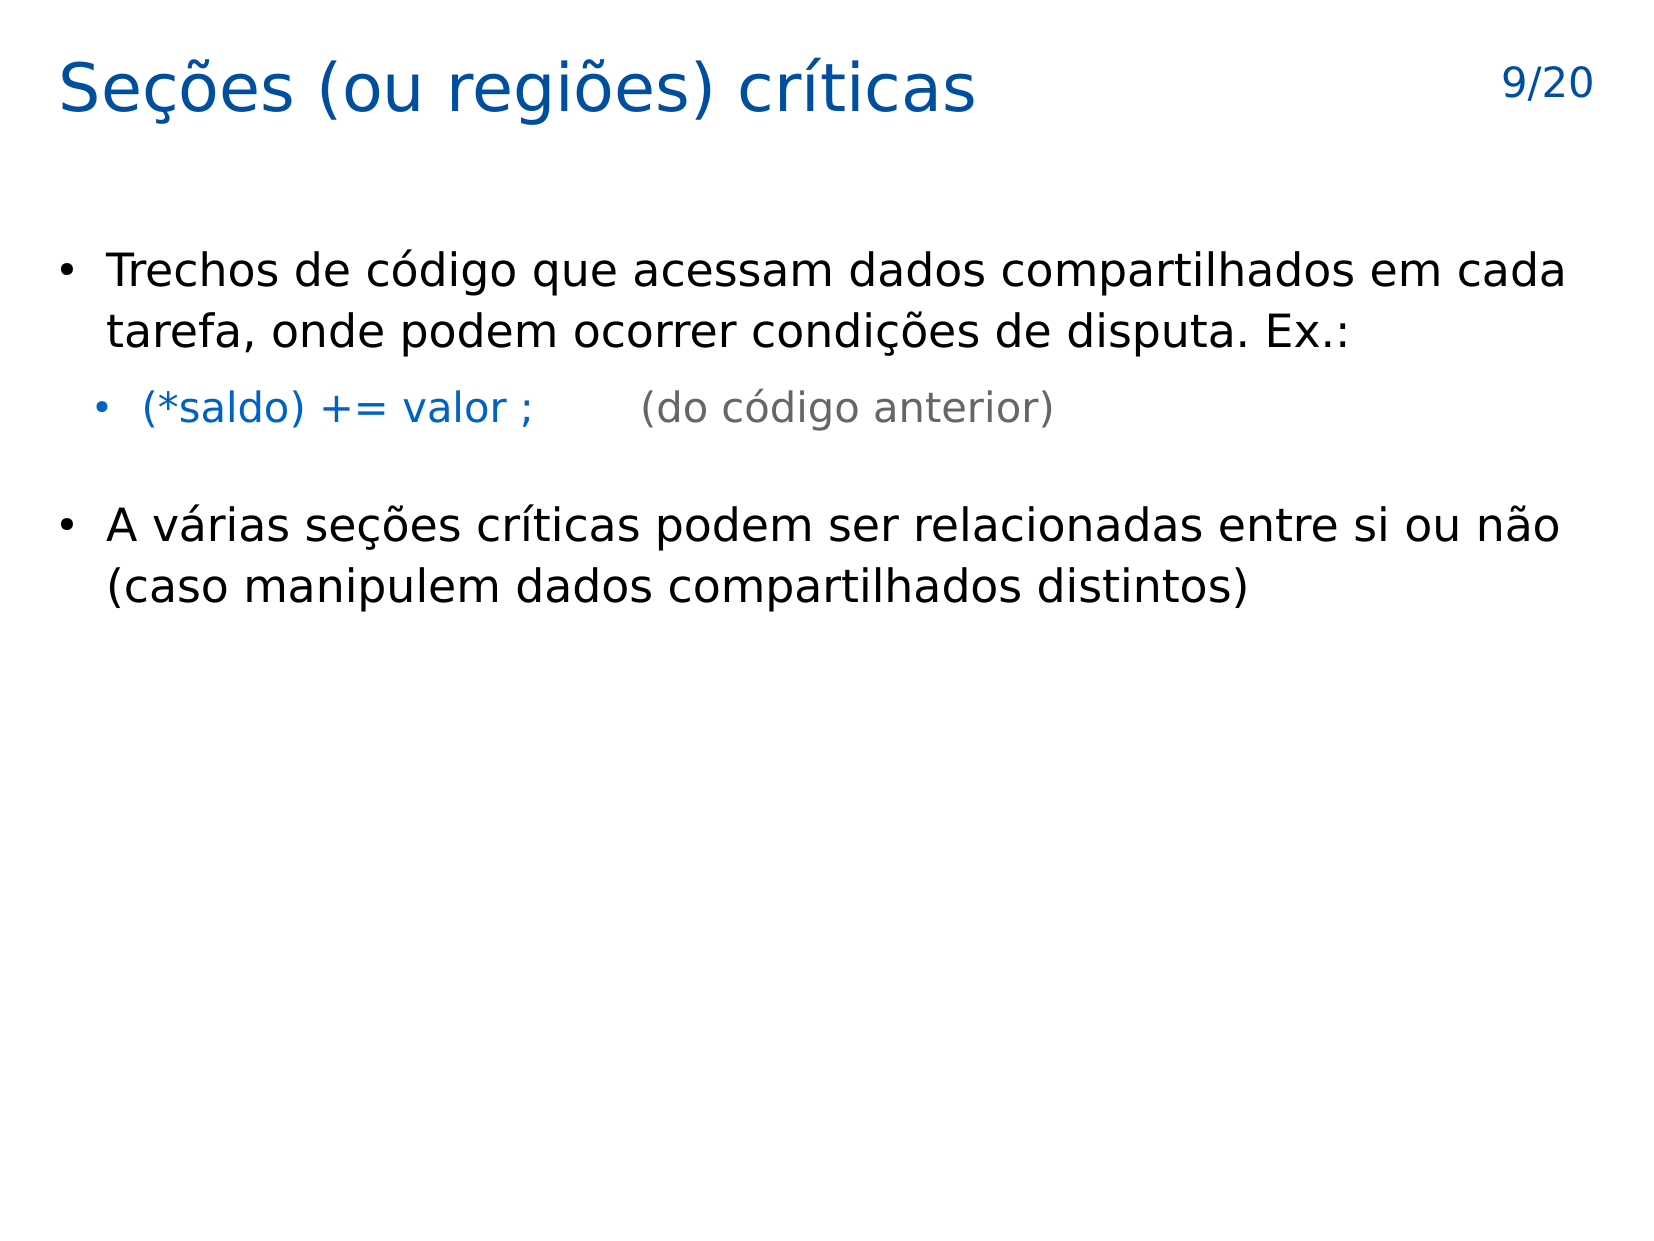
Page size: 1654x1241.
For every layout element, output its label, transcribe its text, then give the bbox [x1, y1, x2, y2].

list Trechos de código que acessam dados compartilhados em cada tarefa, onde podem ocorrer condições de disputa. Ex.: (*saldo) += valor ; (do código anterior) A várias seções críticas podem ser relacionadas entre si ou não (caso manipulem dados compartilhados distintos) [59, 236, 1595, 1211]
title Seções (ou regiões) críticas [59, 29, 1625, 148]
